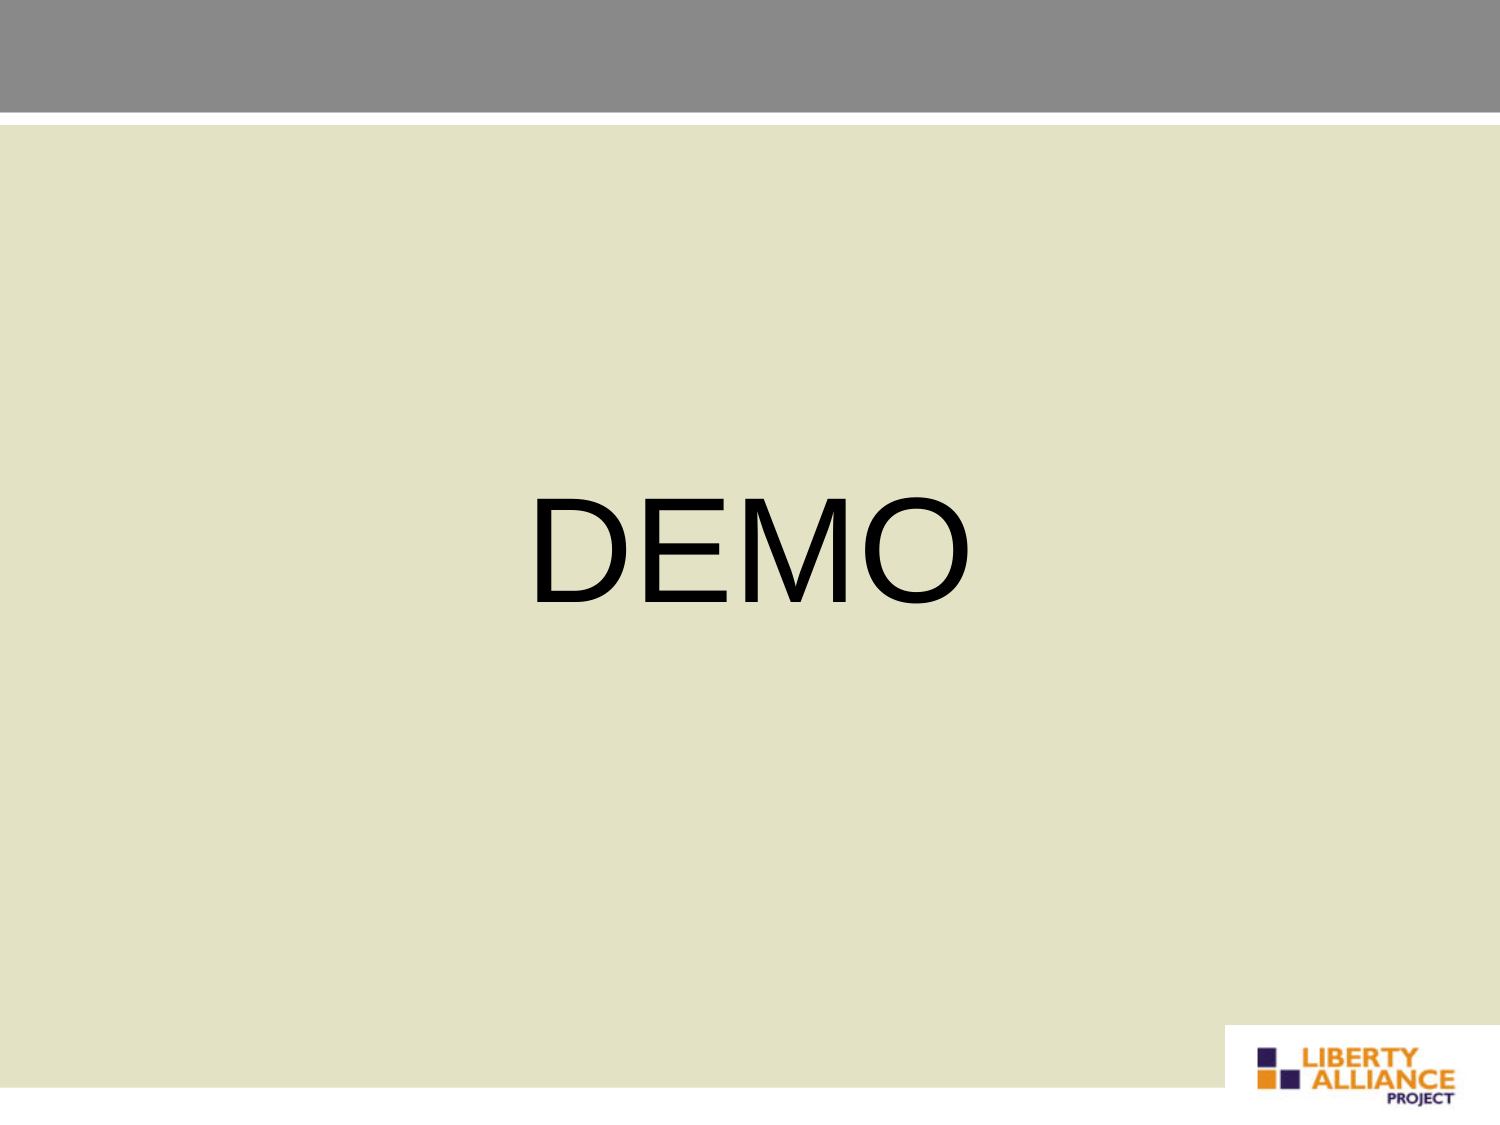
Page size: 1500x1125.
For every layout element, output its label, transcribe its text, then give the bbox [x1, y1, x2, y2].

list DEMO [37, 125, 1463, 1013]
picture [1237, 1027, 1500, 1125]
